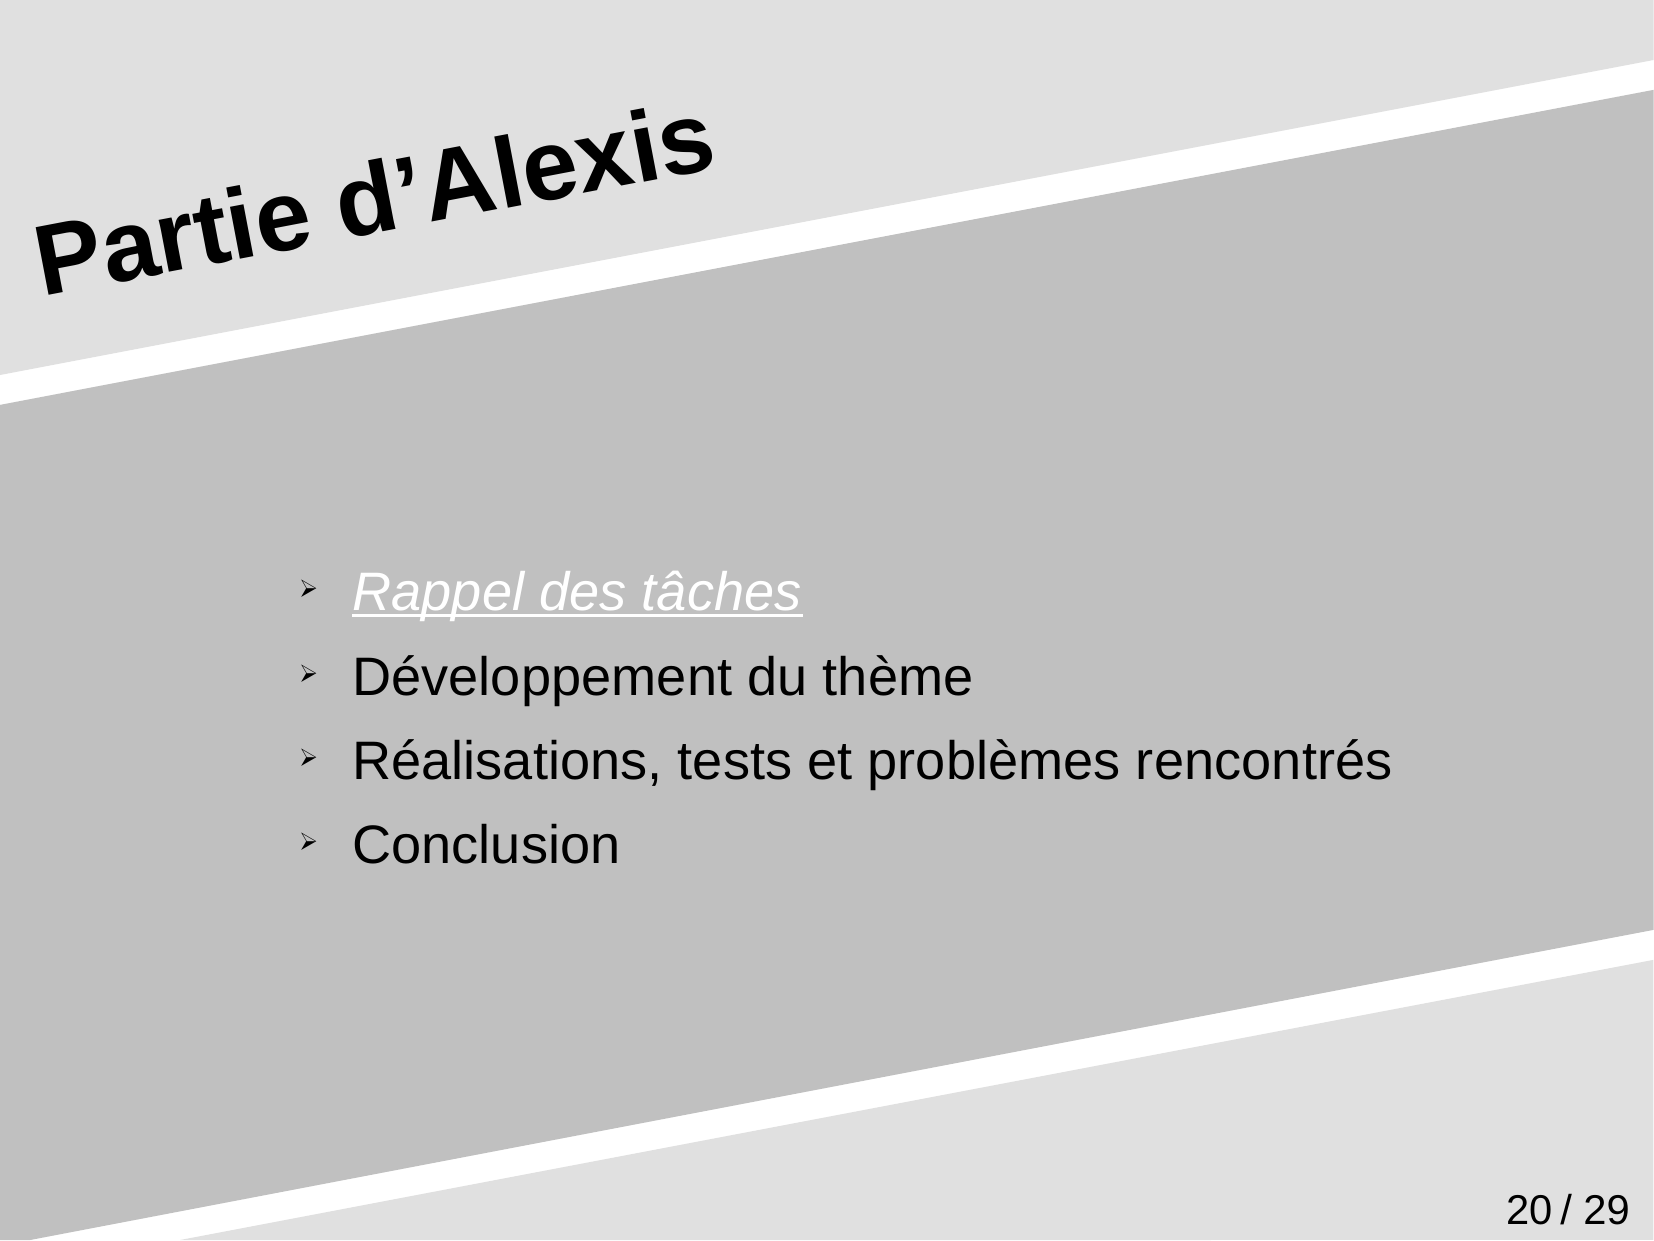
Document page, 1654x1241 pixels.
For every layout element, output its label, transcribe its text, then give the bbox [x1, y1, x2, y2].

list Rappel des tâches Développement du thème Réalisations, tests et problèmes rencontrés Conclusion [281, 561, 1580, 1207]
title Partie d’Alexis [17, 0, 1518, 365]
